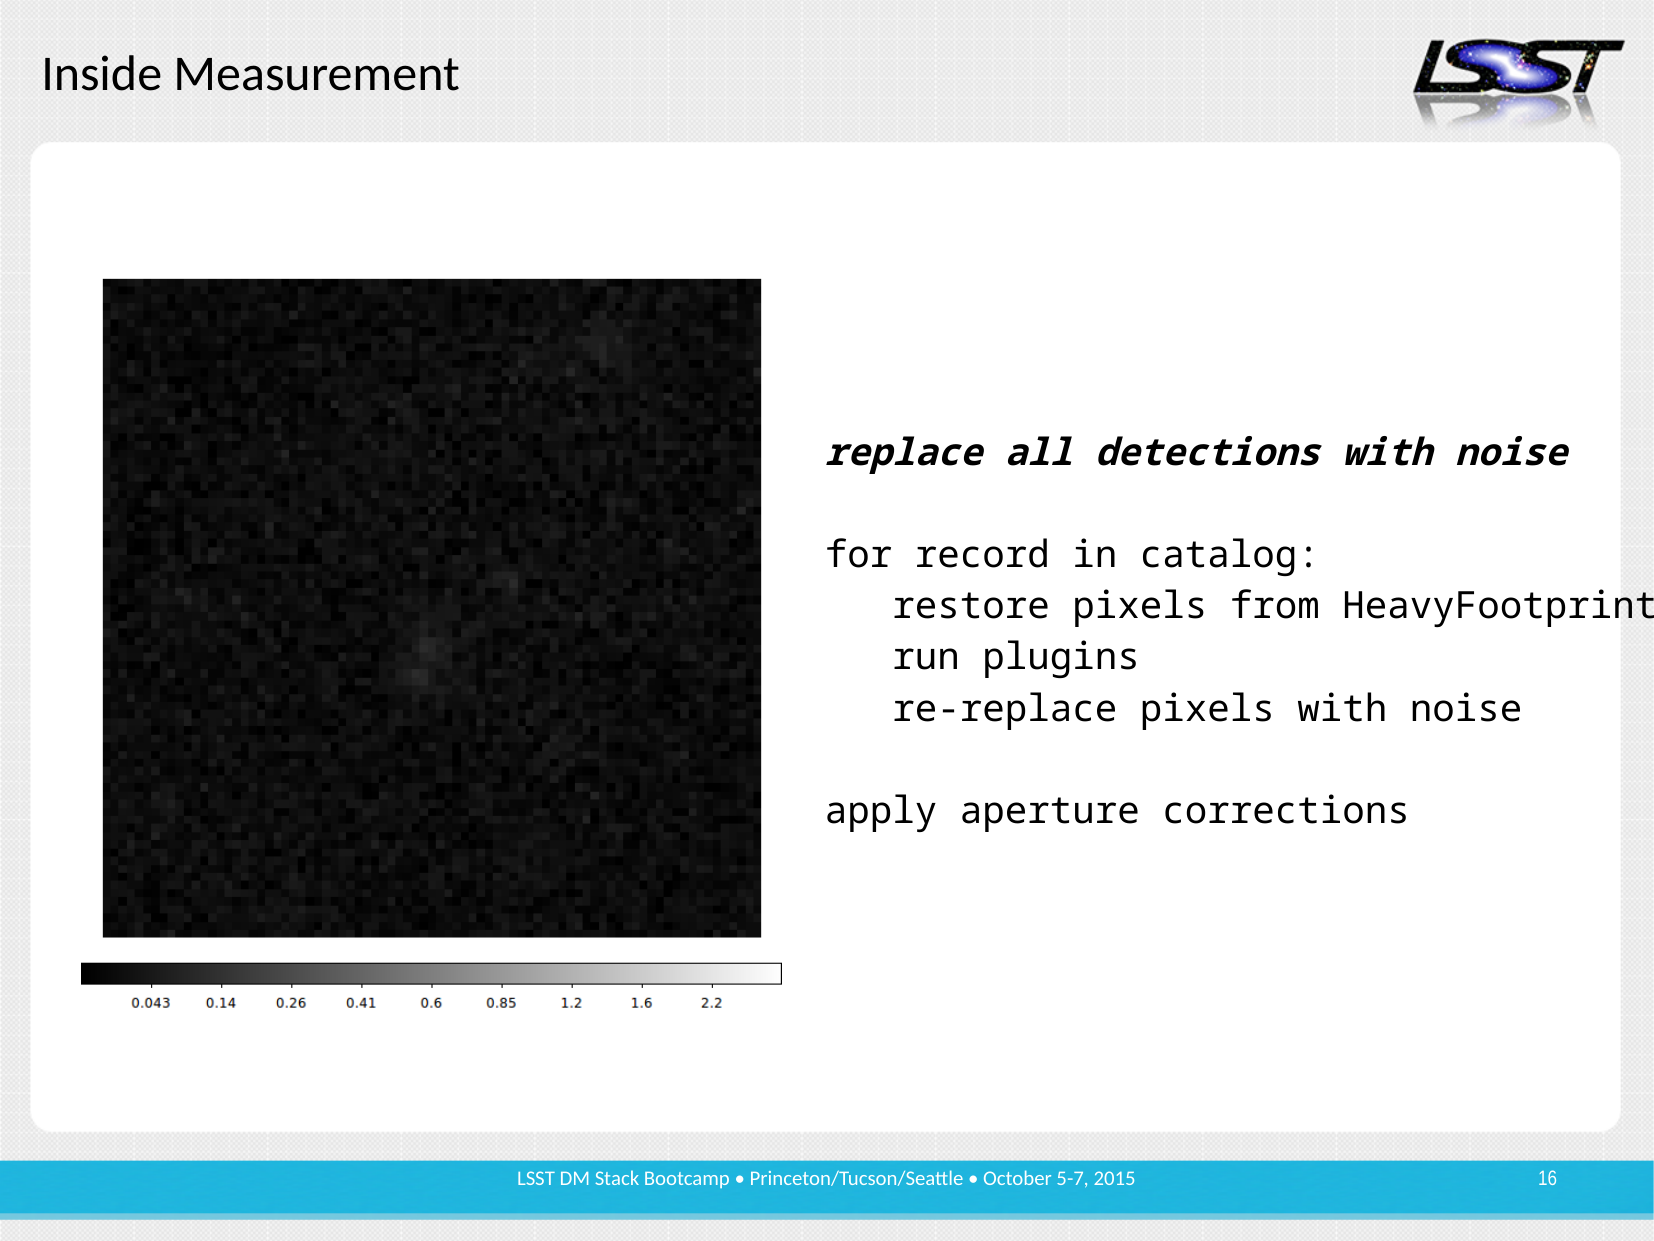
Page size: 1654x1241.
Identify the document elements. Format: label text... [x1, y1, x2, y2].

title Inside Measurement [41, 27, 1161, 129]
text_box replace all detections with noise for record in catalog: restore pixels from HeavyFootprint run plugins re-replace pixels with noise apply aperture corrections [810, 285, 1591, 976]
picture [0, 0, 1654, 1241]
